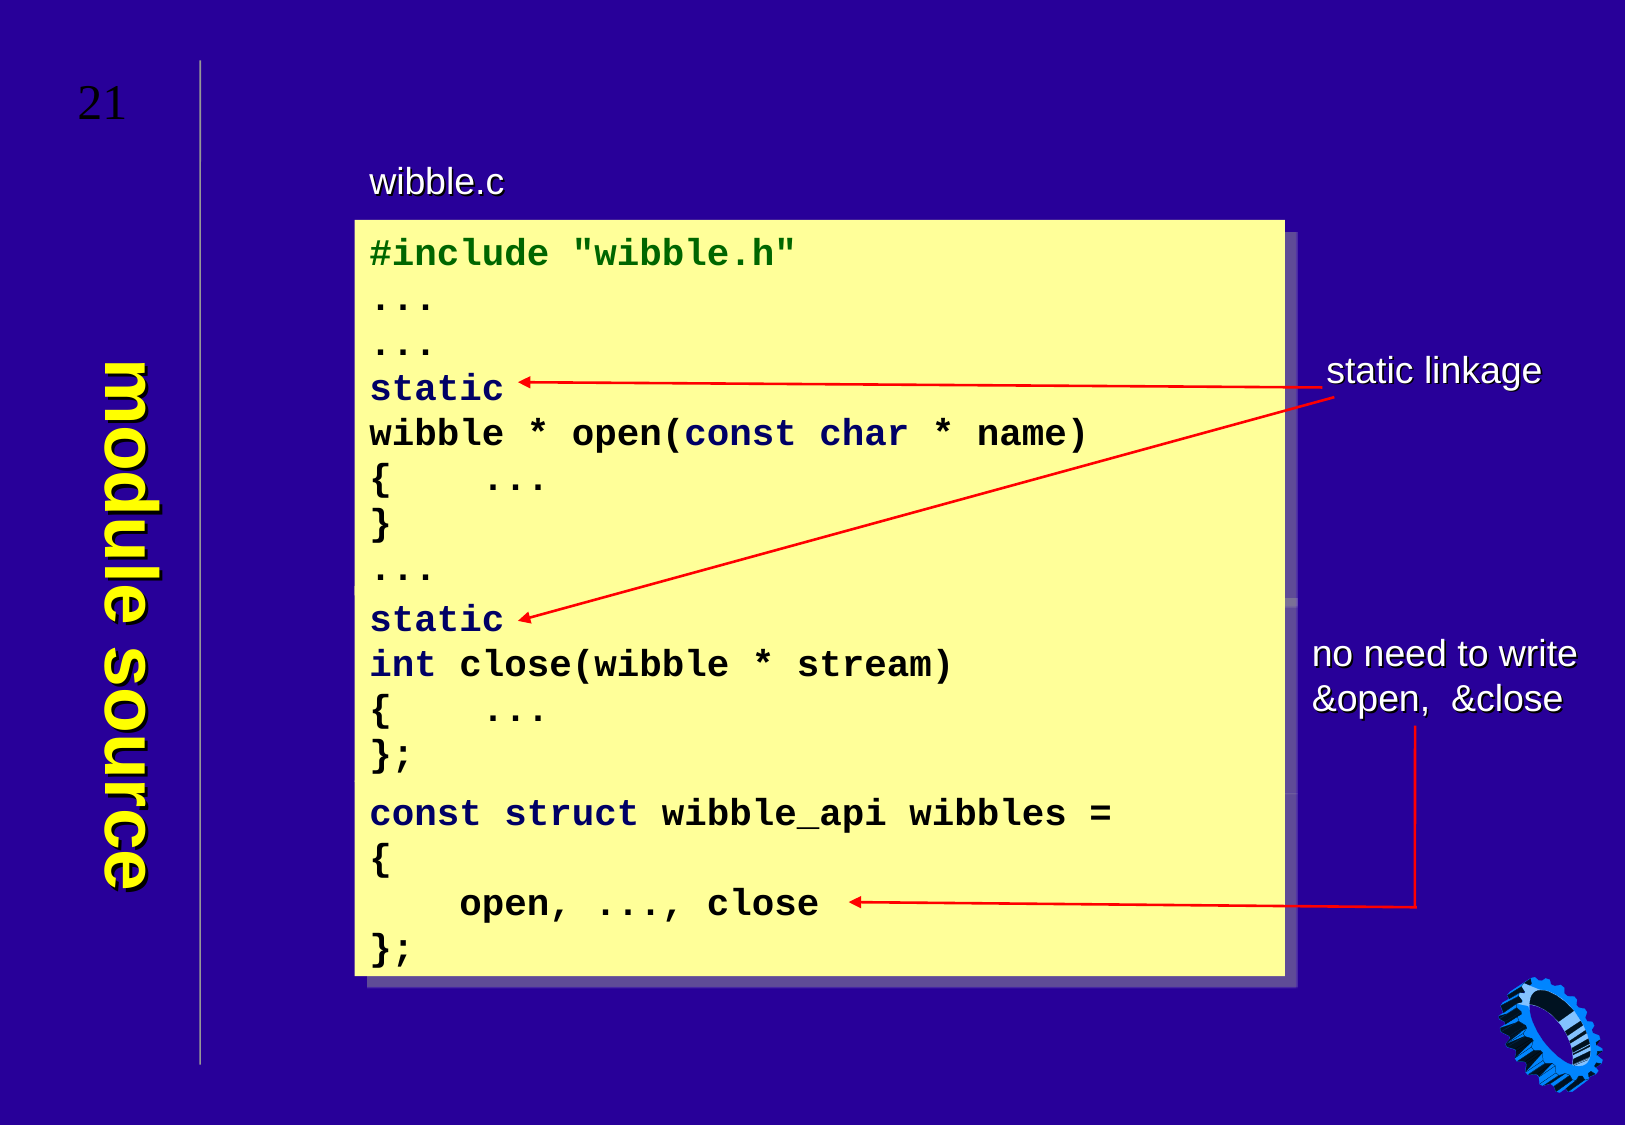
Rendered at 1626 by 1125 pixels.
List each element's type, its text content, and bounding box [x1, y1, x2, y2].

title module source [50, 187, 188, 1063]
text_box wibble.c [354, 149, 875, 210]
text_box #include "wibble.h" ... ... static wibble * open(const char * name) { ... } ... [354, 219, 1285, 586]
text_box static linkage [1311, 337, 1593, 399]
text_box #include "wibble.h" ... ... static wibble * open(const char * name) { ... } ... [654, 413, 1285, 586]
text_box static int close(wibble * stream) { ... }; [354, 586, 1285, 780]
picture [1497, 975, 1604, 1094]
text_box const struct wibble_api wibbles = { open, ..., close }; [354, 780, 1285, 977]
text_box no need to write &open, &close [1297, 621, 1616, 728]
